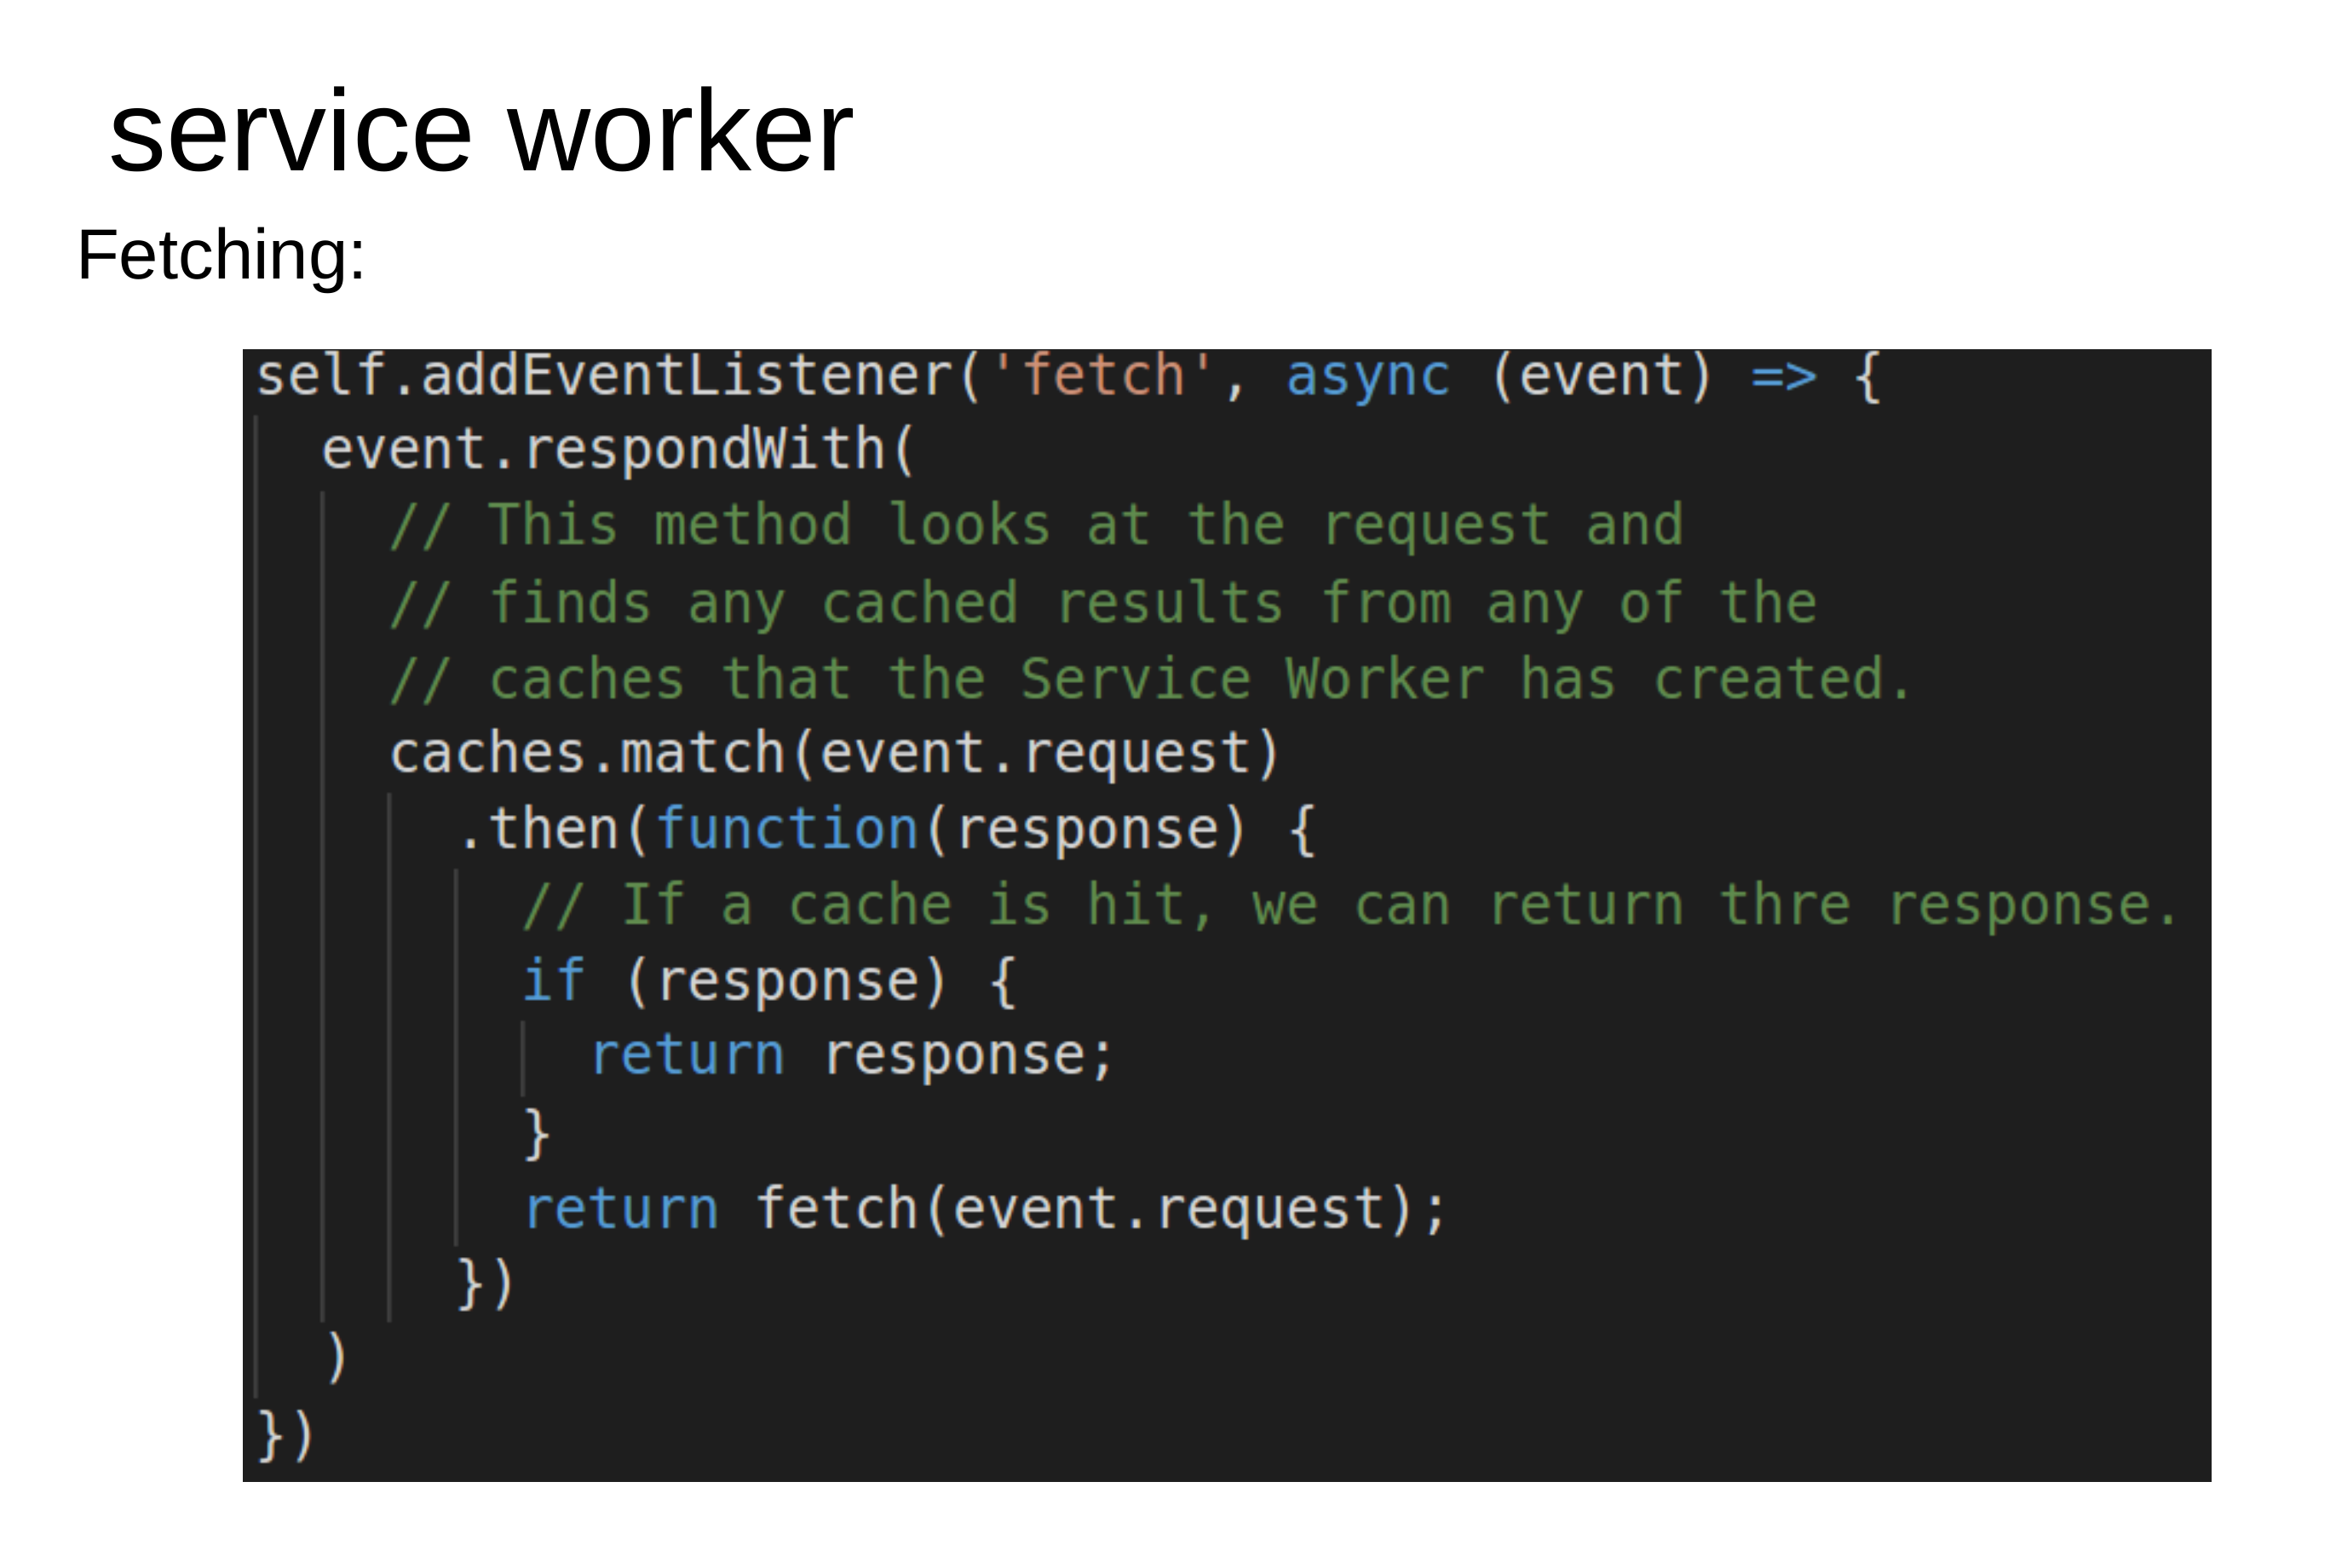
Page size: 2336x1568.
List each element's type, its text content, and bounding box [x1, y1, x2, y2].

text_box Fetching: [63, 208, 806, 360]
title service worker [0, 0, 964, 324]
picture [243, 349, 2212, 1483]
